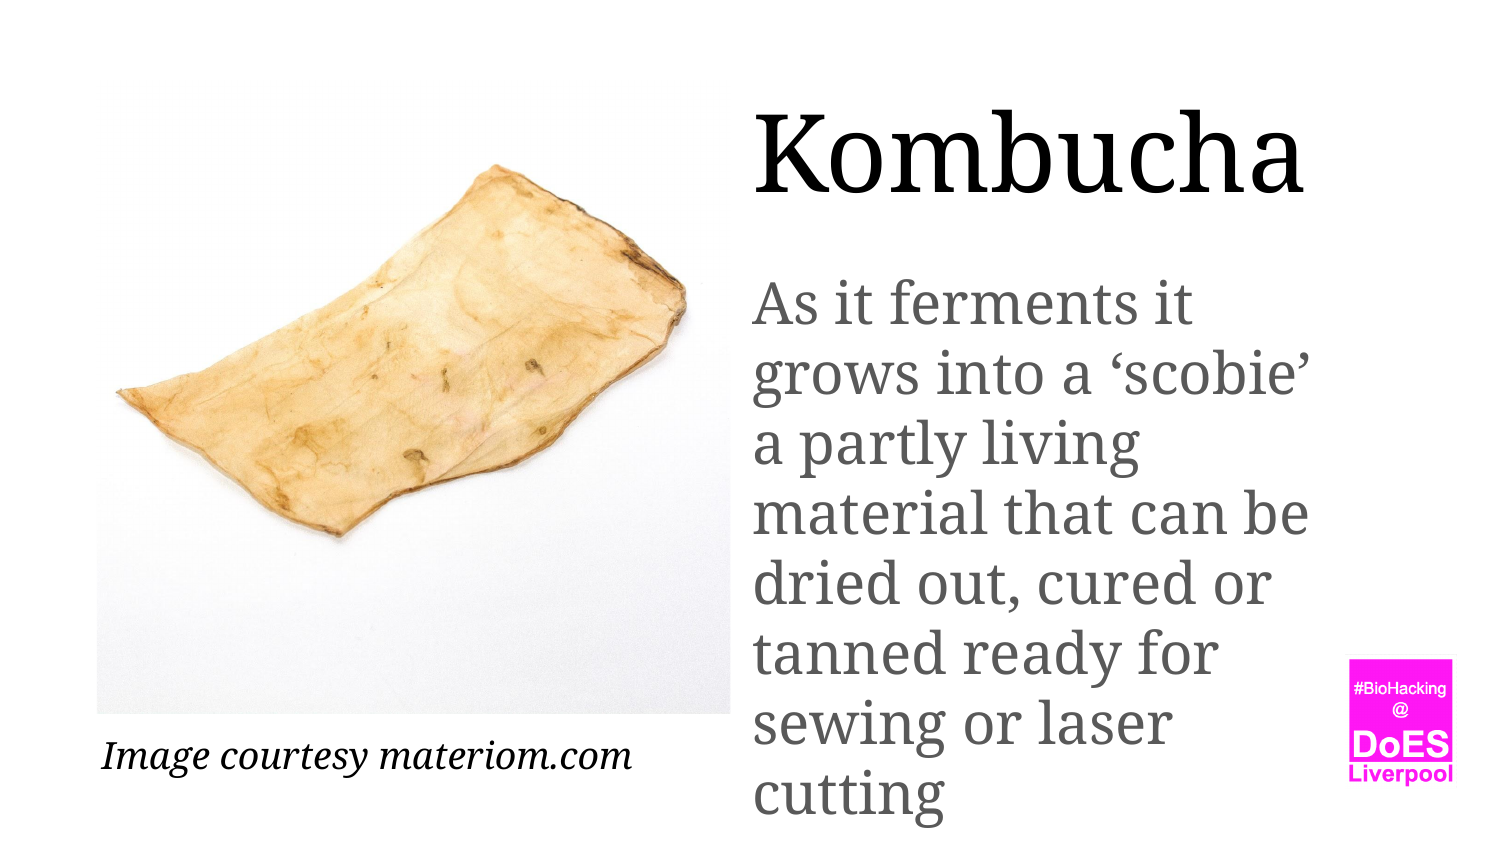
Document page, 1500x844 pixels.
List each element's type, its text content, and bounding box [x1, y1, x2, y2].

picture [1345, 654, 1457, 789]
subtitle As it ferments it grows into a ‘scobie’ a partly living material that can be dried out, cured or tanned ready for sewing or laser cutting [737, 251, 1371, 642]
text_box Image courtesy materiom.com [86, 716, 1292, 844]
title Kombucha [737, 80, 1371, 230]
picture [96, 80, 731, 714]
